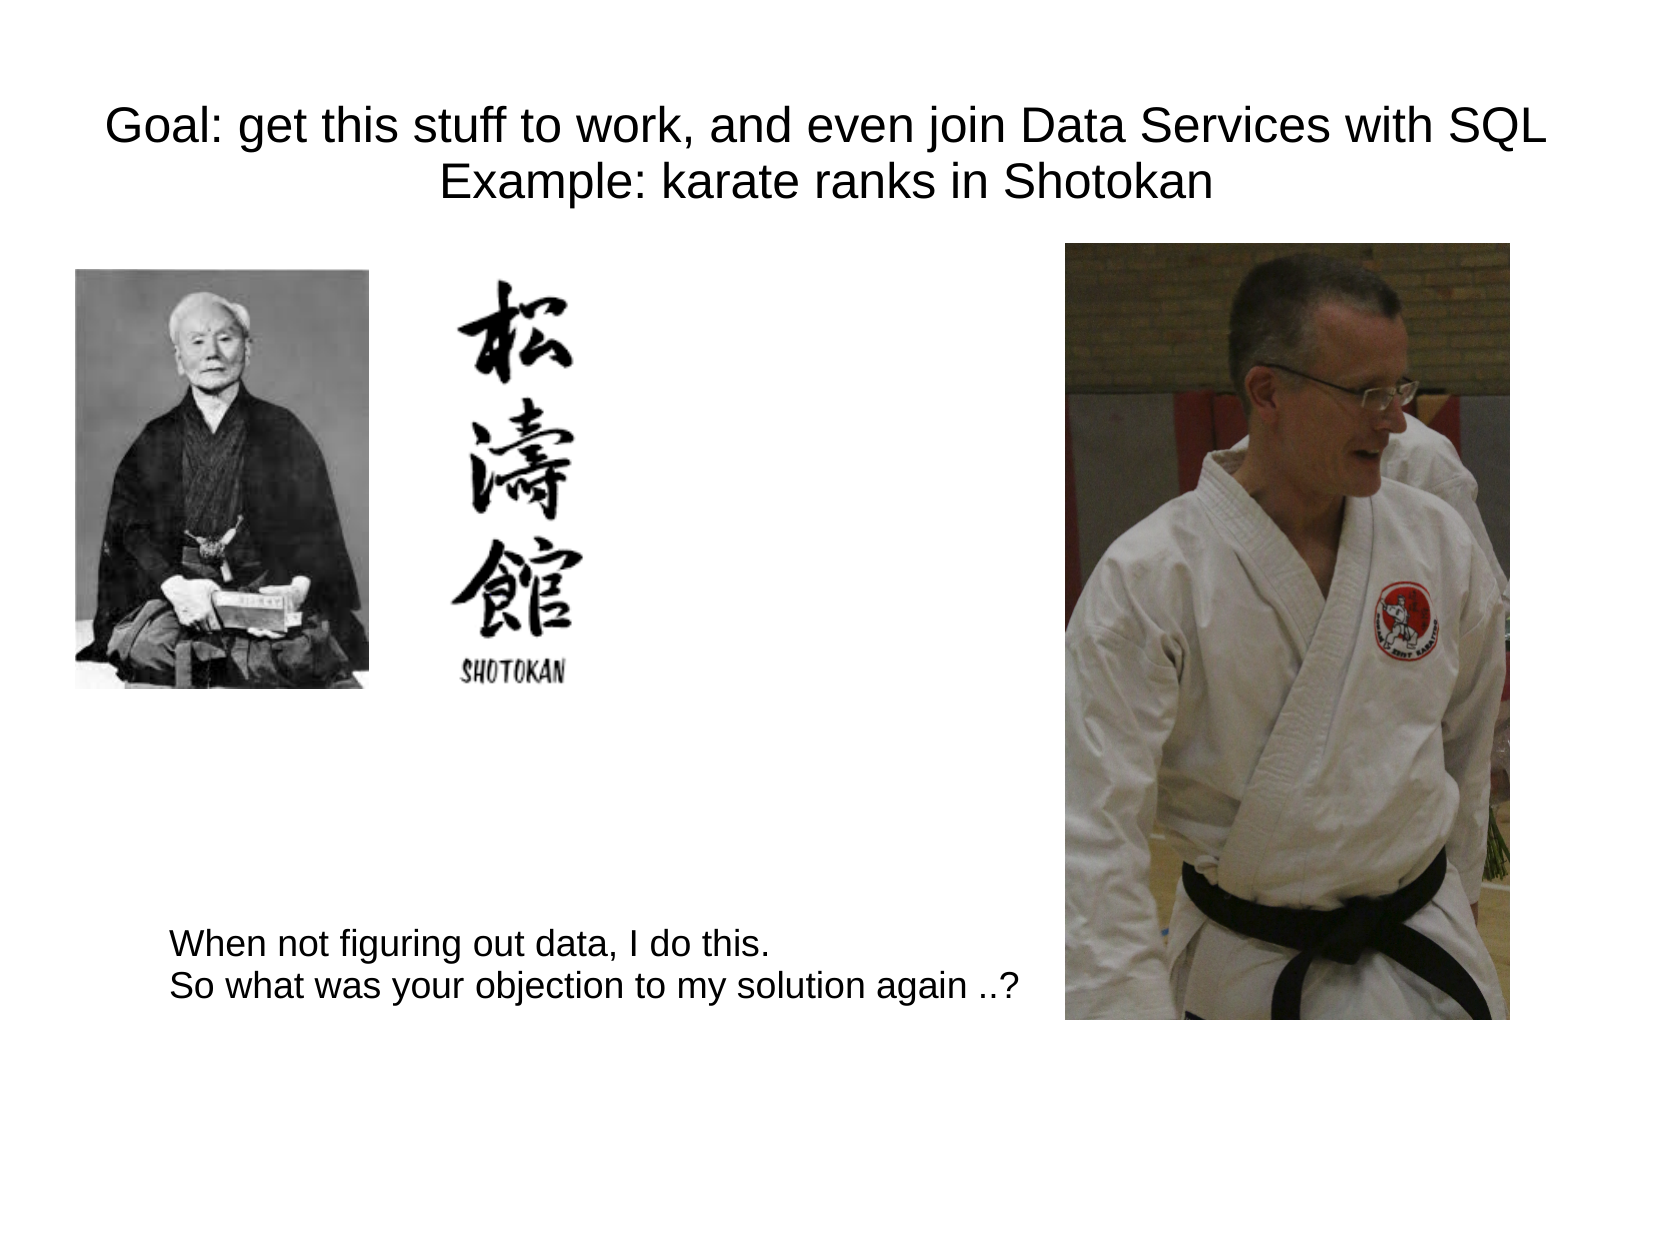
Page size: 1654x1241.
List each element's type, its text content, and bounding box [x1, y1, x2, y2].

picture [75, 269, 369, 689]
picture [434, 270, 596, 689]
picture [1065, 243, 1510, 1021]
text_box When not figuring out data, I do this. So what was your objection to my solution again ..? [154, 915, 1036, 1014]
title Goal: get this stuff to work, and even join Data Services with SQL Example: karate ranks in Shotokan [82, 49, 1571, 257]
